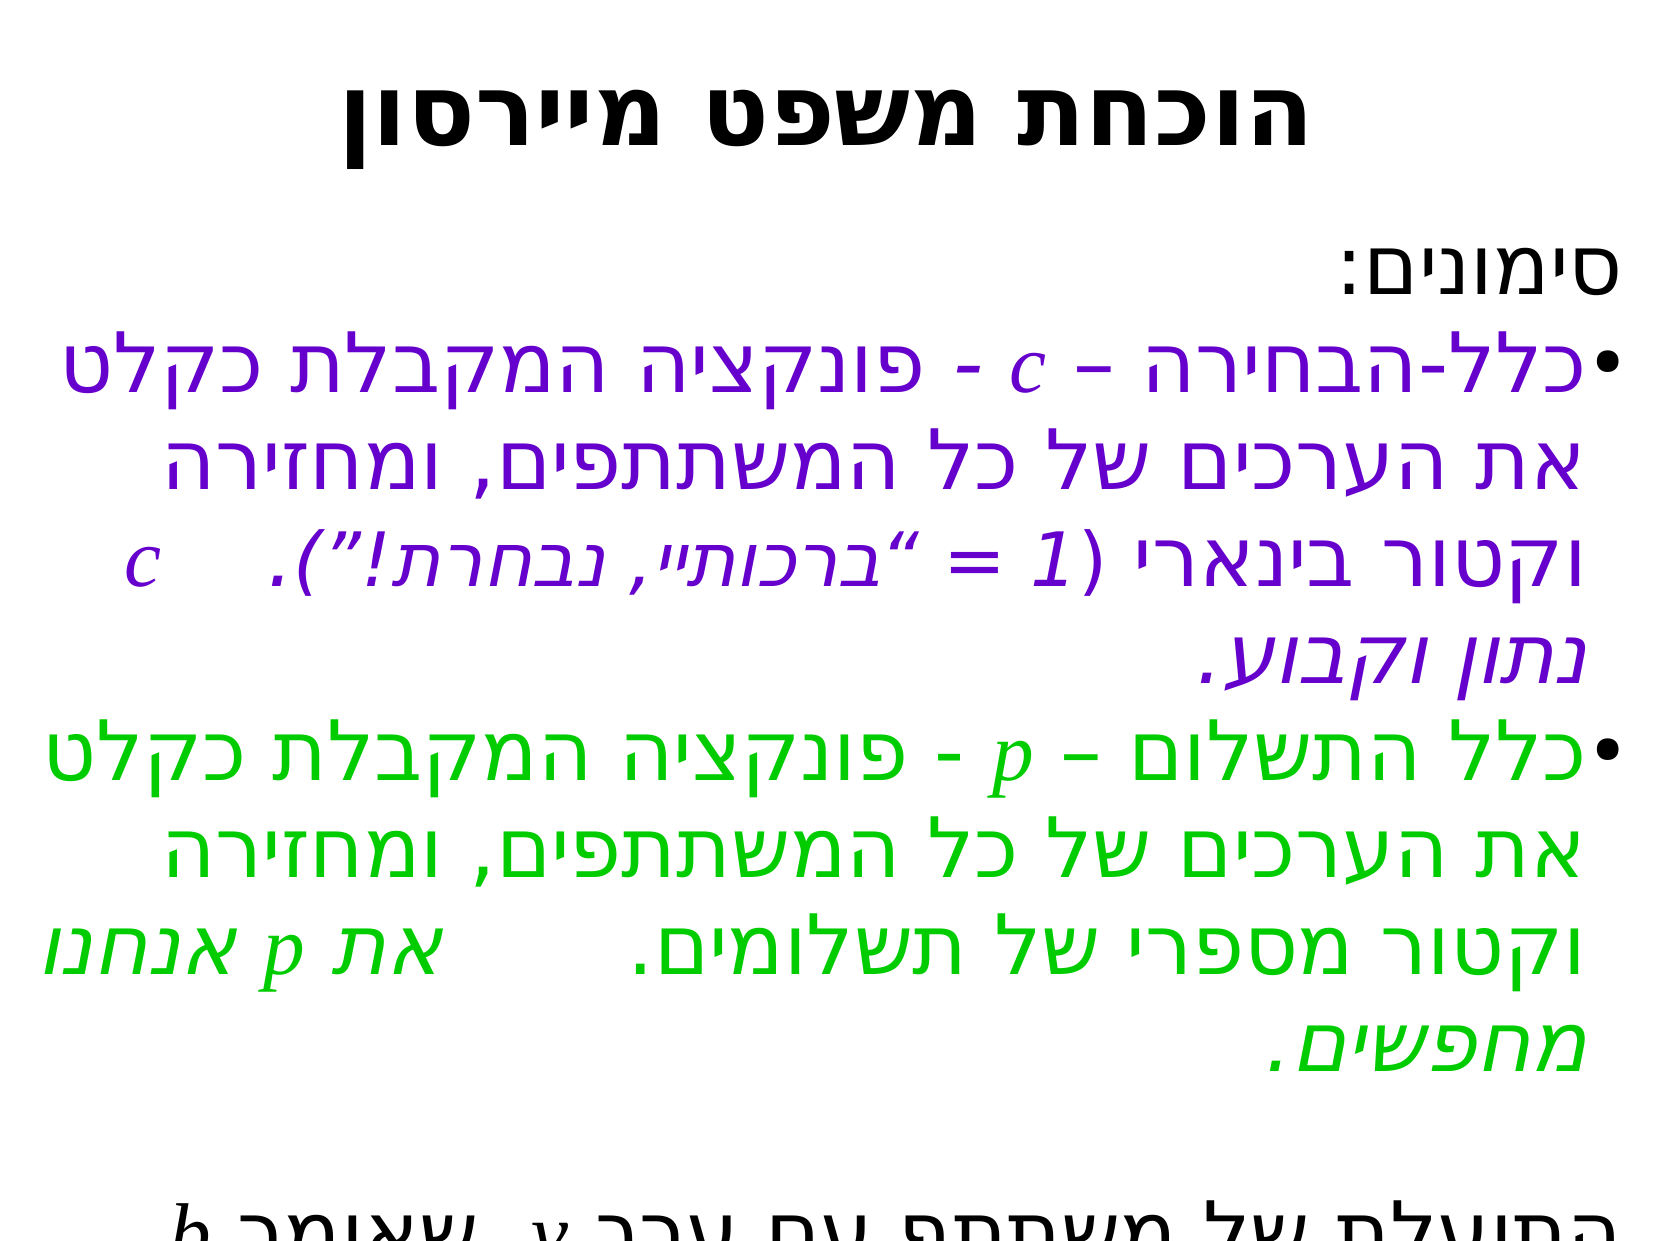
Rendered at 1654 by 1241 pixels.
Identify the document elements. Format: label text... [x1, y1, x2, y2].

title הוכחת משפט מיירסון [0, 21, 1654, 200]
text_box סימונים: כלל-הבחירה – c - פונקציה המקבלת כקלט את הערכים של כל המשתתפים, ומחזירה וקטור בינארי (1 = “ברכותיי, נבחרת!”). c נתון וקבוע. כלל התשלום – p - פונקציה המקבלת כקלט את הערכים של כל המשתתפים, ומחזירה וקטור מספרי של תשלומים. את p אנחנו מחפשים. התועלת של משתתף עם ערך v, שאומר b, היא: v*c(b) - p(b) [17, 210, 1638, 1201]
